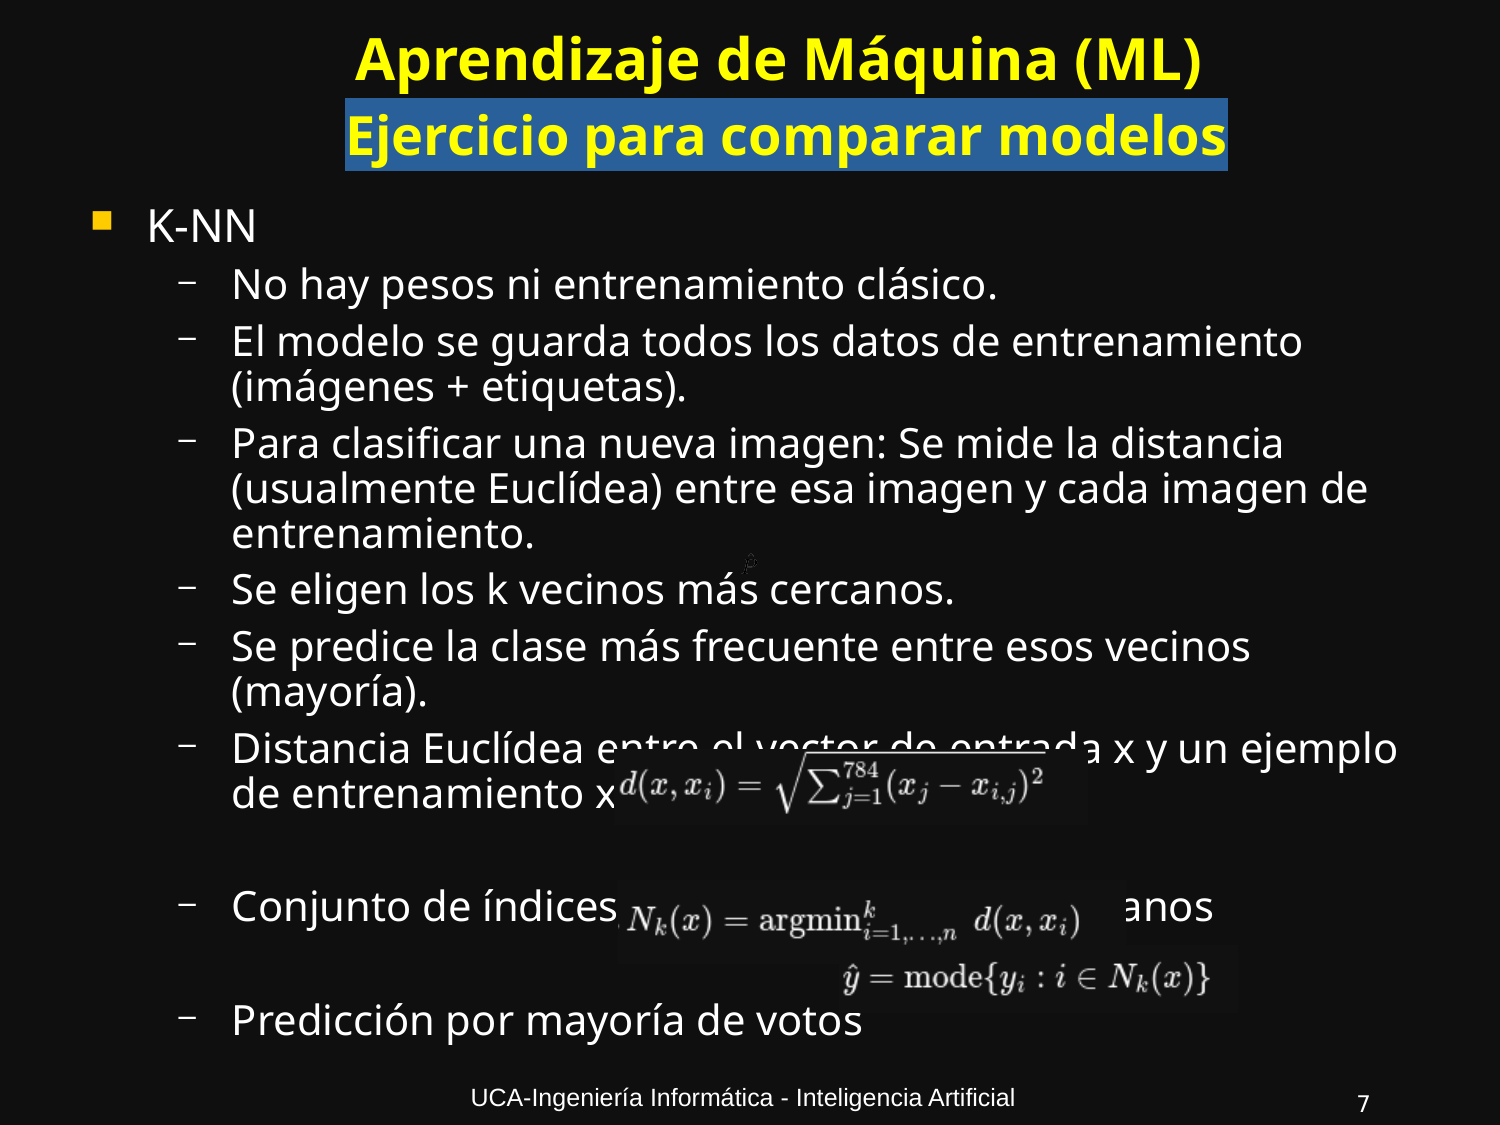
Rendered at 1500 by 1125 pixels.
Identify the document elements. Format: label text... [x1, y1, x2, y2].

picture [618, 880, 1238, 1013]
picture [614, 749, 1088, 825]
text_box K-NN No hay pesos ni entrenamiento clásico. El modelo se guarda todos los datos de entrenamiento (imágenes + etiquetas). Para clasificar una nueva imagen: Se mide la distancia (usualmente Euclídea) entre esa imagen y cada imagen de entrenamiento. Se eligen los k vecinos más cercanos. Se predice la clase más frecuente entre esos vecinos (mayoría). Distancia Euclídea entre el vector de entrada x y un ejemplo de entrenamiento x_i Conjunto de índices de los k vecinos más cercanos Predicción por mayoría de votos [75, 195, 1426, 1051]
title Aprendizaje de Máquina (ML) Ejercicio para comparar modelos [75, 38, 1463, 152]
